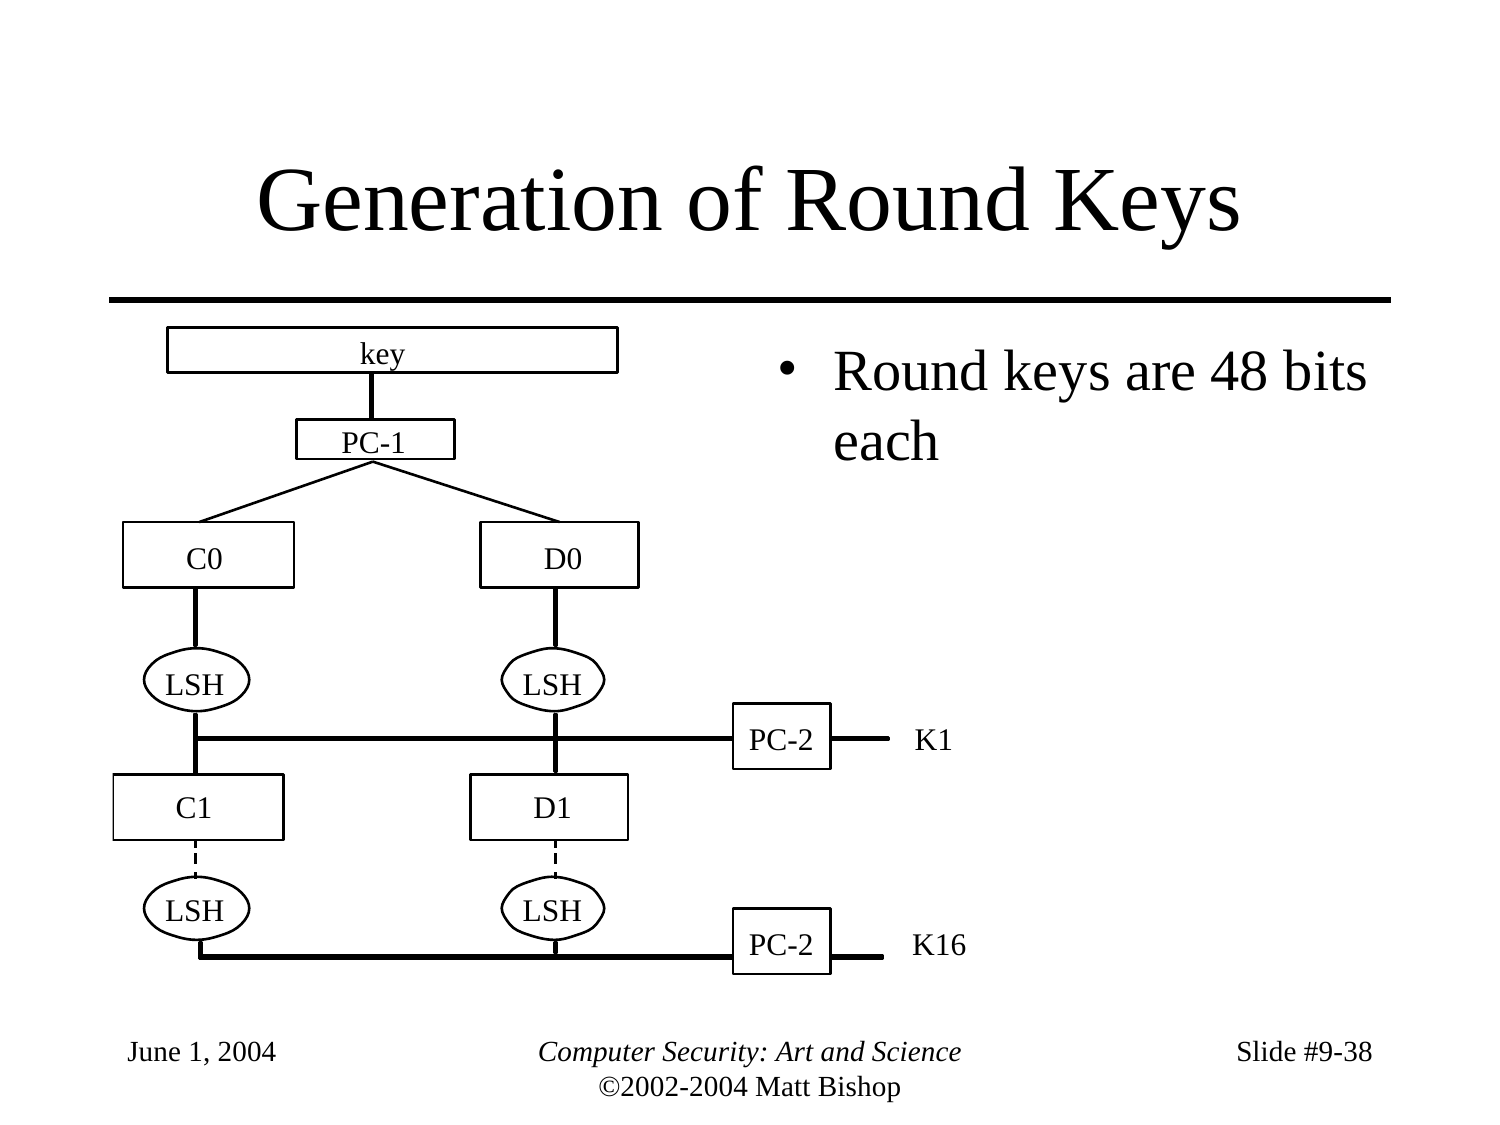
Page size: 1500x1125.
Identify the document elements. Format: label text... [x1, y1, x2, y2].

list Round keys are 48 bits each [762, 324, 1388, 1000]
text_box ©2002-2004 Matt Bishop [512, 1025, 988, 1101]
text_box Slide #9-<number> [1074, 1025, 1388, 1101]
title Generation of Round Keys [112, 99, 1388, 288]
text_box [112, 1025, 426, 1101]
picture [112, 324, 762, 980]
